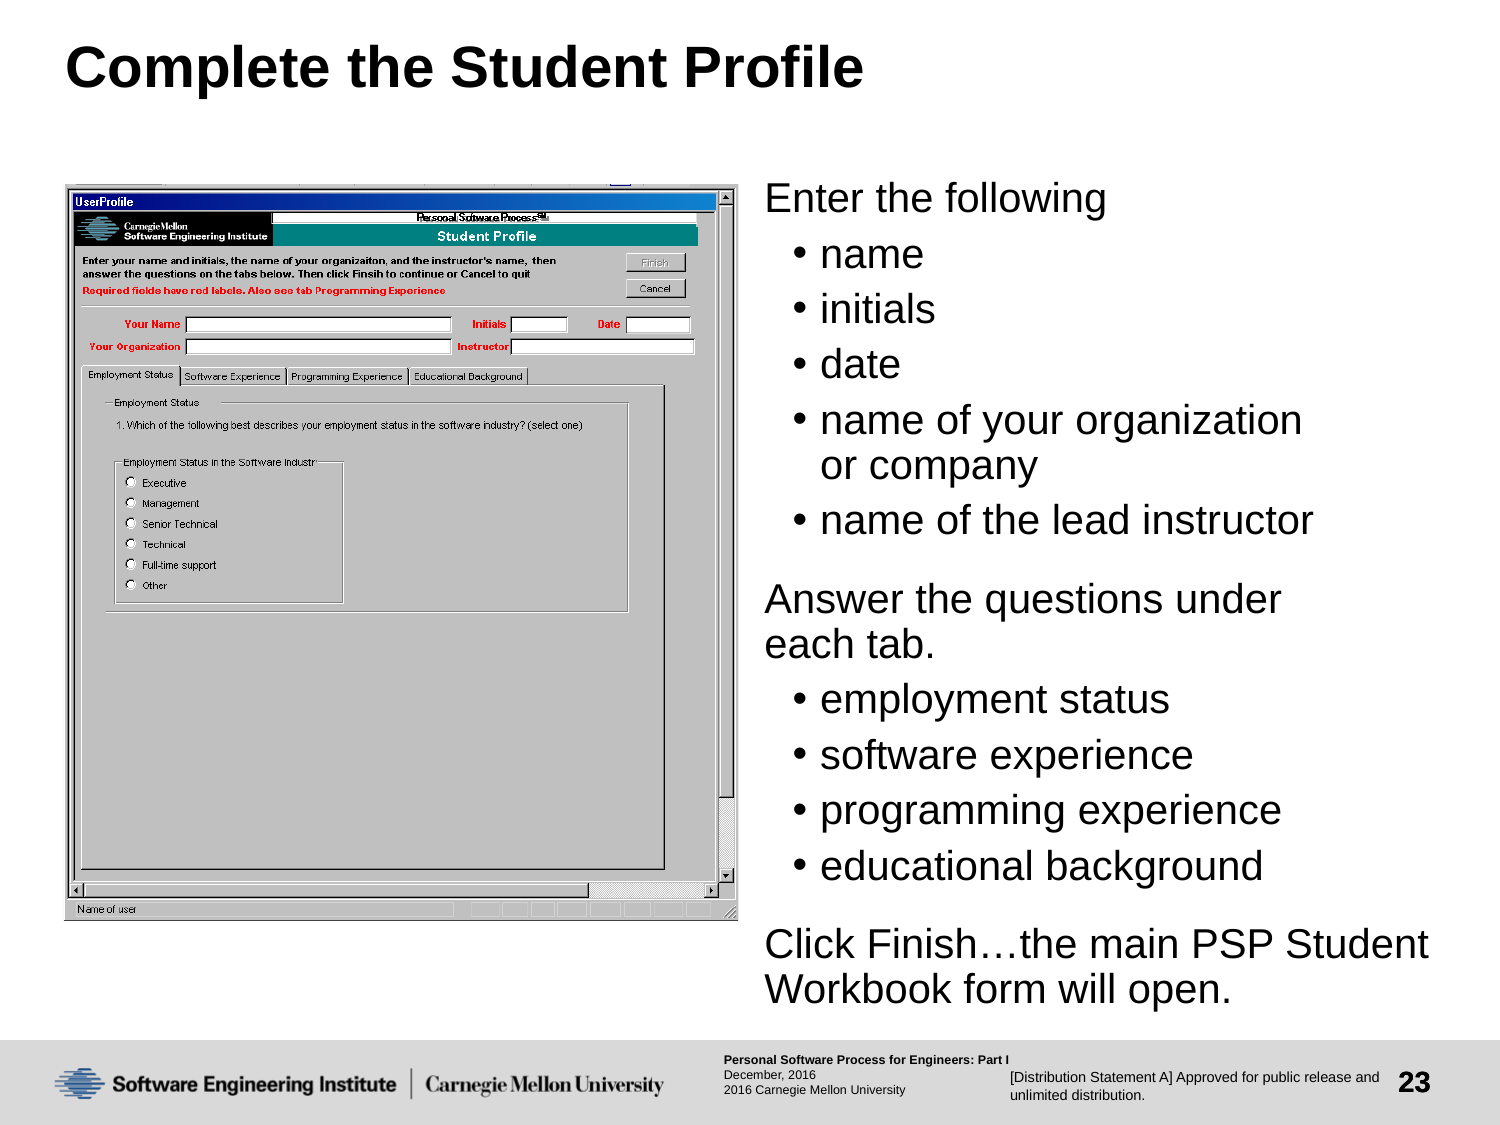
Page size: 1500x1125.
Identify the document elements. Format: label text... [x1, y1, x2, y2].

picture [63, 184, 739, 921]
list Enter the following name initials date name of your organization or company name of the lead instructor Answer the questions under each tab. employment status software experience programming experience educational background Click Finish…the main PSP Student Workbook form will open. [764, 176, 1432, 1022]
title Complete the Student Profile [65, 37, 1313, 148]
picture [46, 1061, 673, 1104]
